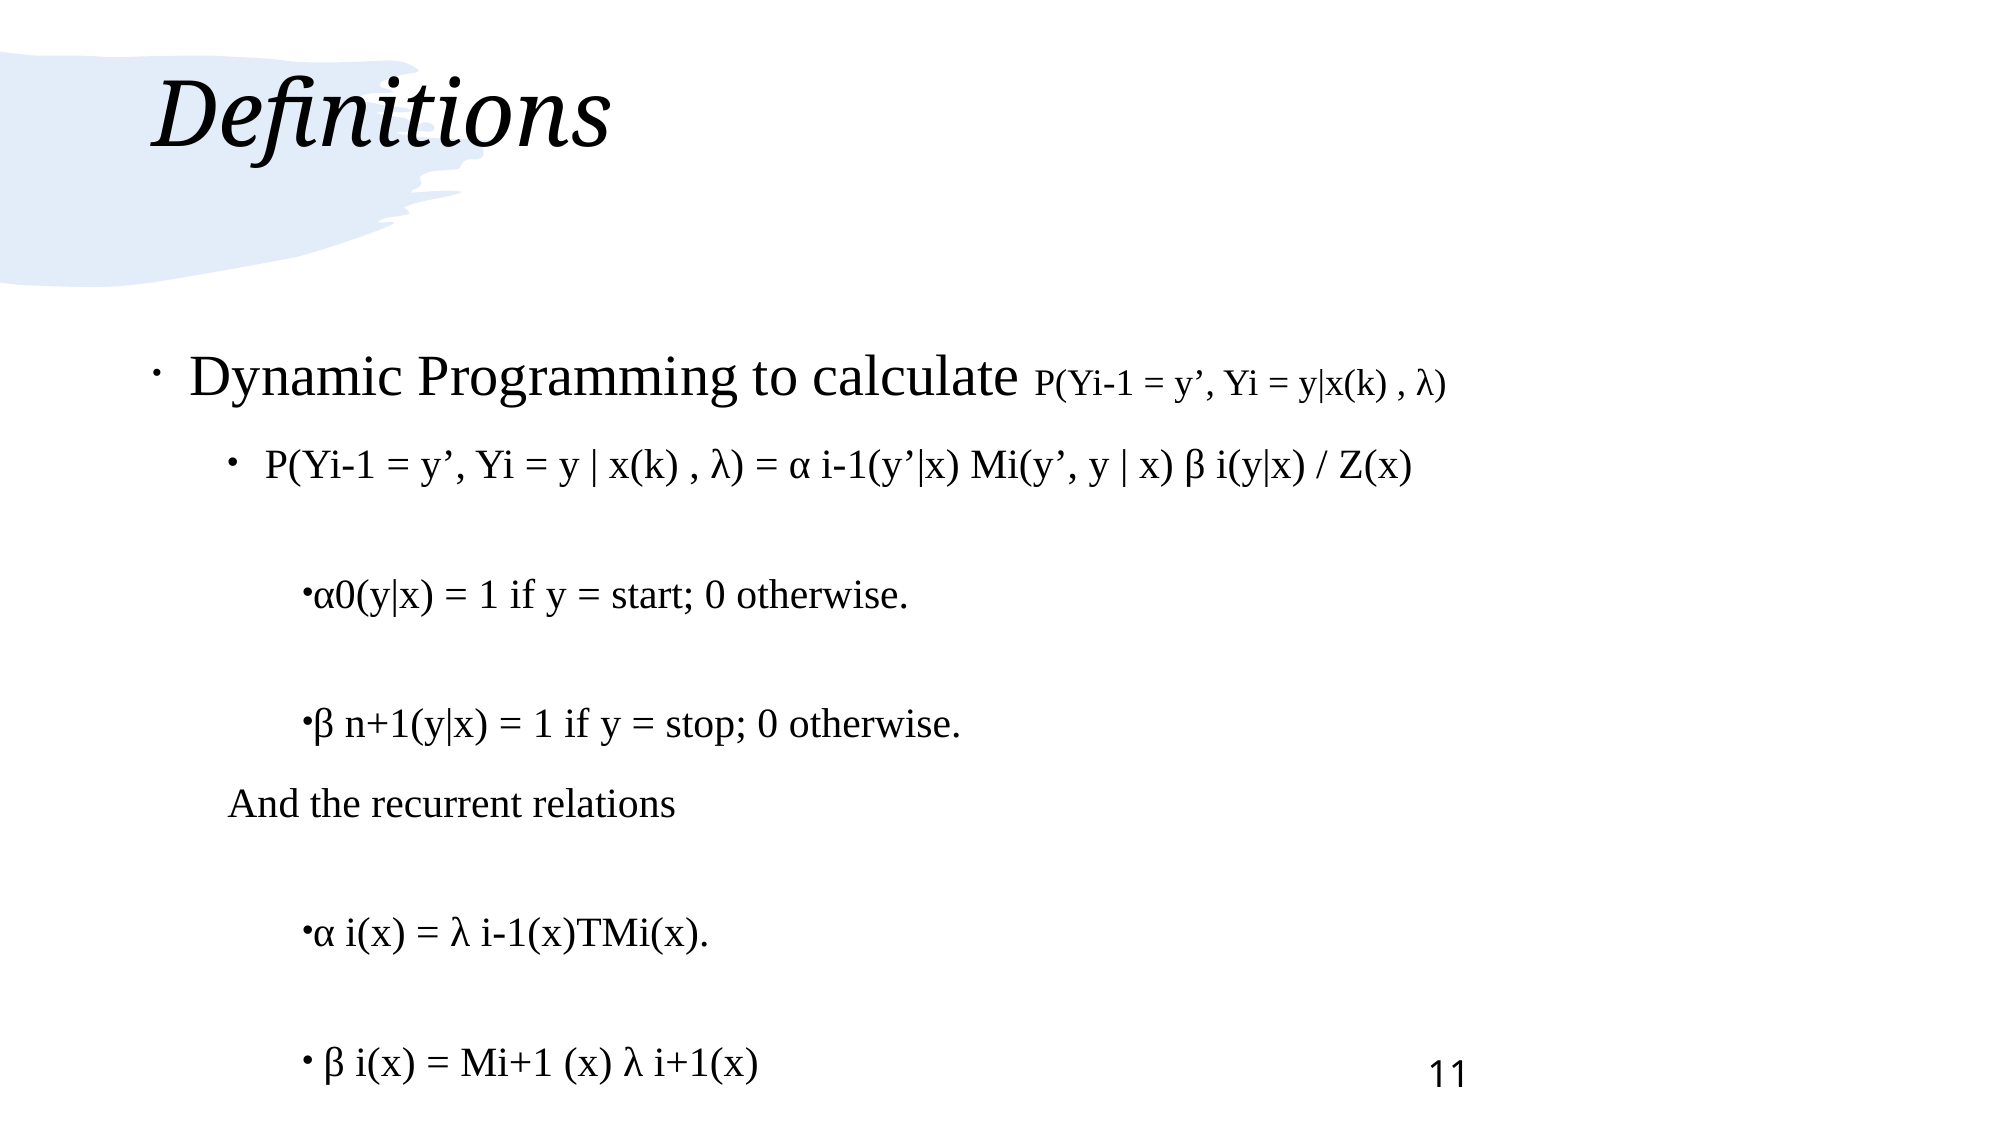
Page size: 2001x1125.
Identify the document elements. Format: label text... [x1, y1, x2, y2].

slide_number <number> [1412, 1042, 1863, 1103]
title Definitions [137, 59, 1863, 278]
list Dynamic Programming to calculate P(Yi-1 = y’, Yi = y|x(k) , λ) P(Yi-1 = y’, Yi = y | x(k) , λ) = α i-1(y’|x) Mi(y’, y | x) β i(y|x) / Z(x) α0(y|x) = 1 if y = start; 0 otherwise. β n+1(y|x) = 1 if y = stop; 0 otherwise. And the recurrent relations α i(x) = λ i-1(x)TMi(x). β i(x) = Mi+1 (x) λ i+1(x) [137, 329, 1863, 1013]
